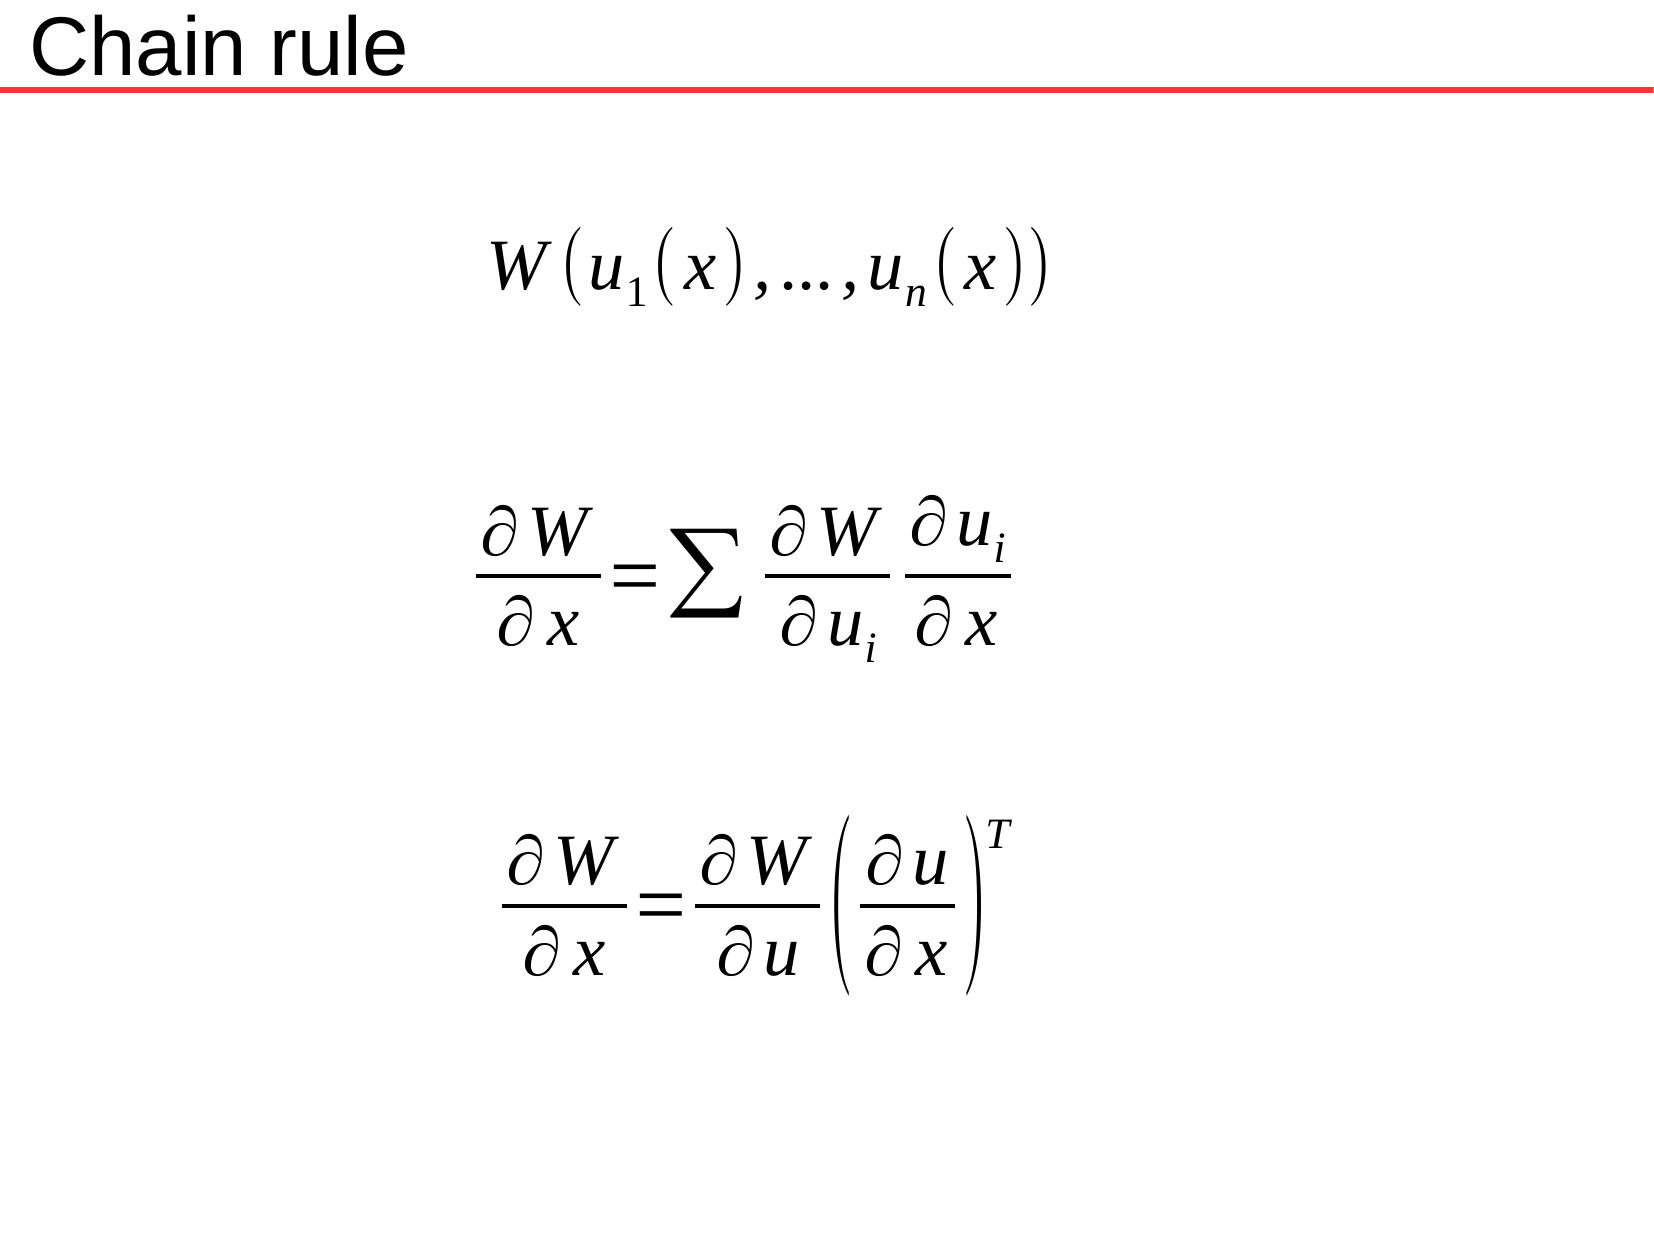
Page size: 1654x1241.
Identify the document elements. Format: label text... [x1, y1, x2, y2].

chart [480, 222, 1059, 316]
chart [492, 810, 1021, 1001]
title Chain rule [29, 0, 1518, 94]
chart [466, 480, 1021, 673]
